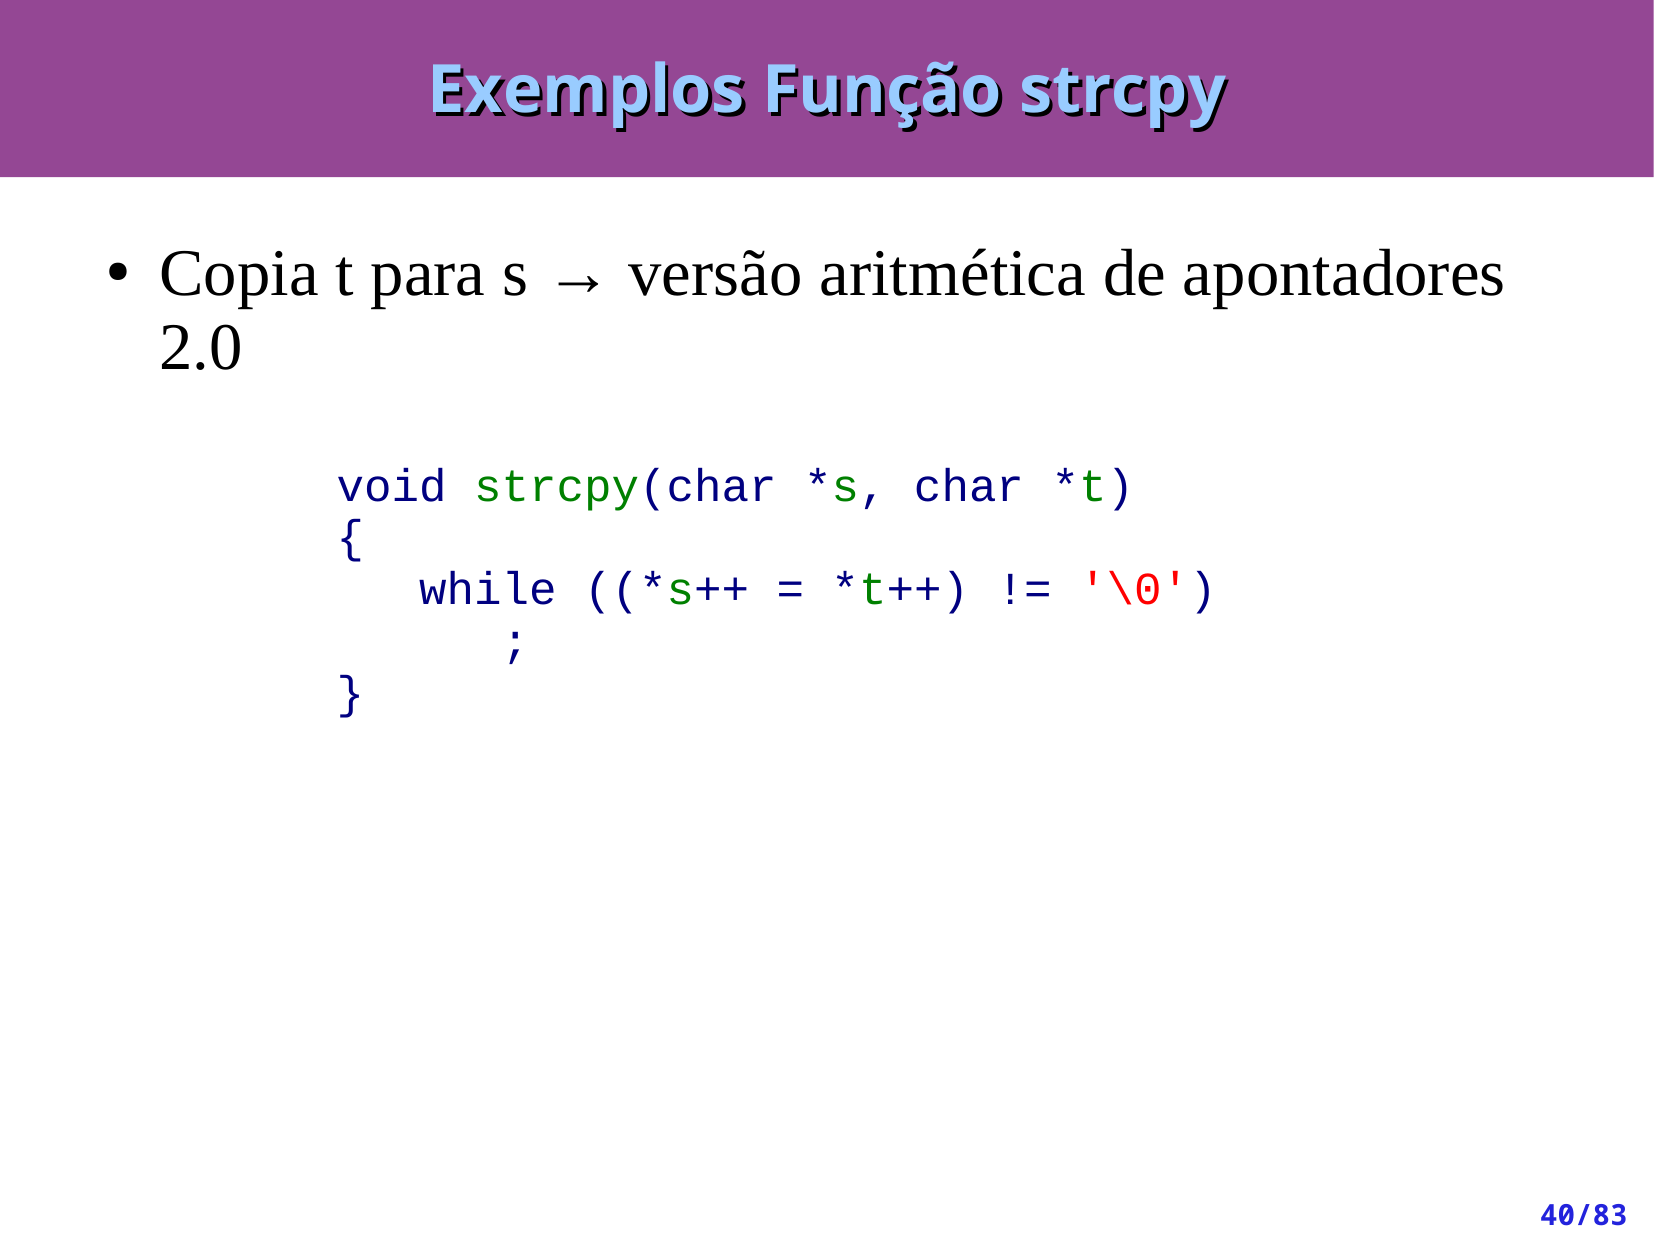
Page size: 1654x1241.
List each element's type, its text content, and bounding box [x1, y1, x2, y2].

text_box void strcpy(char *s, char *t) { while ((*s++ = *t++) != '\0') ; } [321, 455, 1332, 1034]
list Copia t para s → versão aritmética de apontadores 2.0 [88, 236, 1577, 1055]
title Exemplos Função strcpy [82, 0, 1571, 176]
